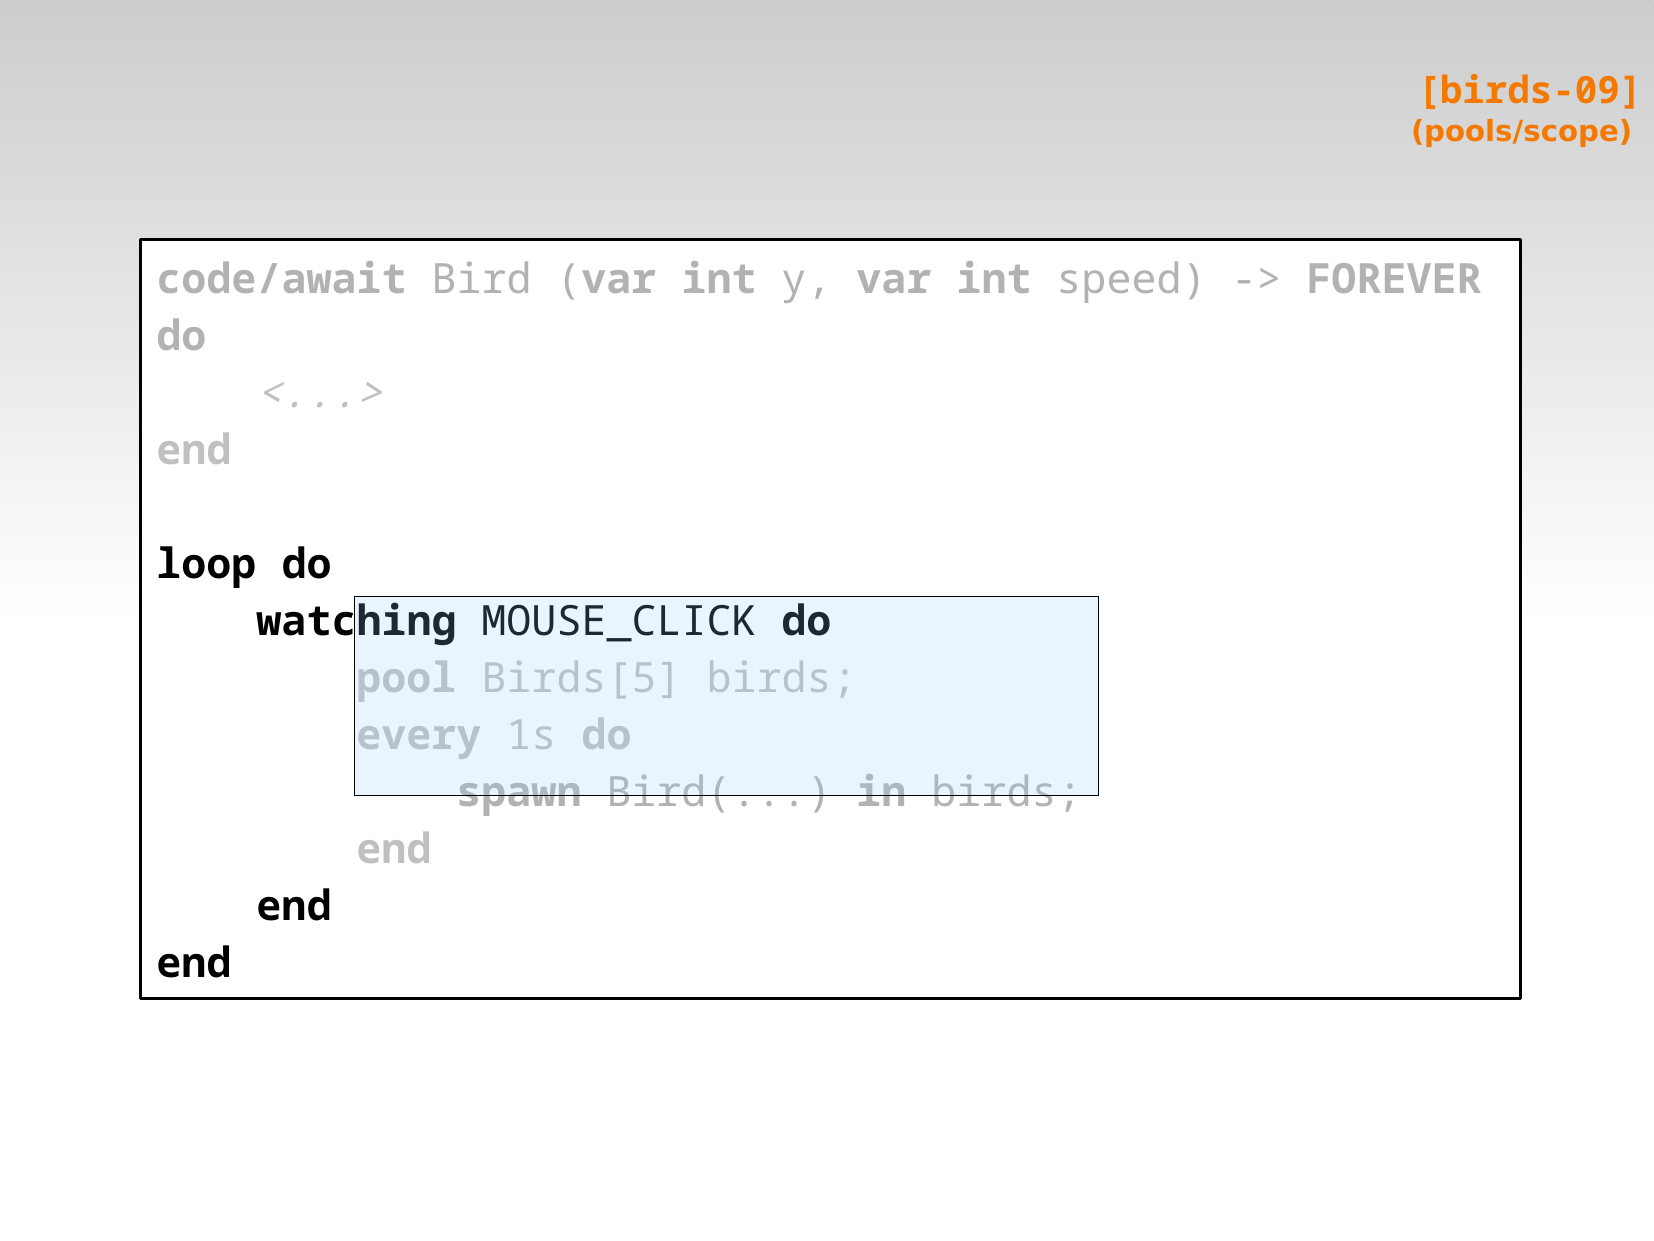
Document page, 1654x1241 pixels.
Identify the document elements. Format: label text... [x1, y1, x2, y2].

text_box code/await Bird (var int y, var int speed) -> FOREVER do <...> end loop do watching MOUSE_CLICK do pool Birds[5] birds; every 1s do spawn Bird(...) in birds; end end end [140, 239, 1521, 903]
title [birds-09] (pools/scope) [154, 2, 1643, 210]
text_box [354, 596, 1099, 796]
